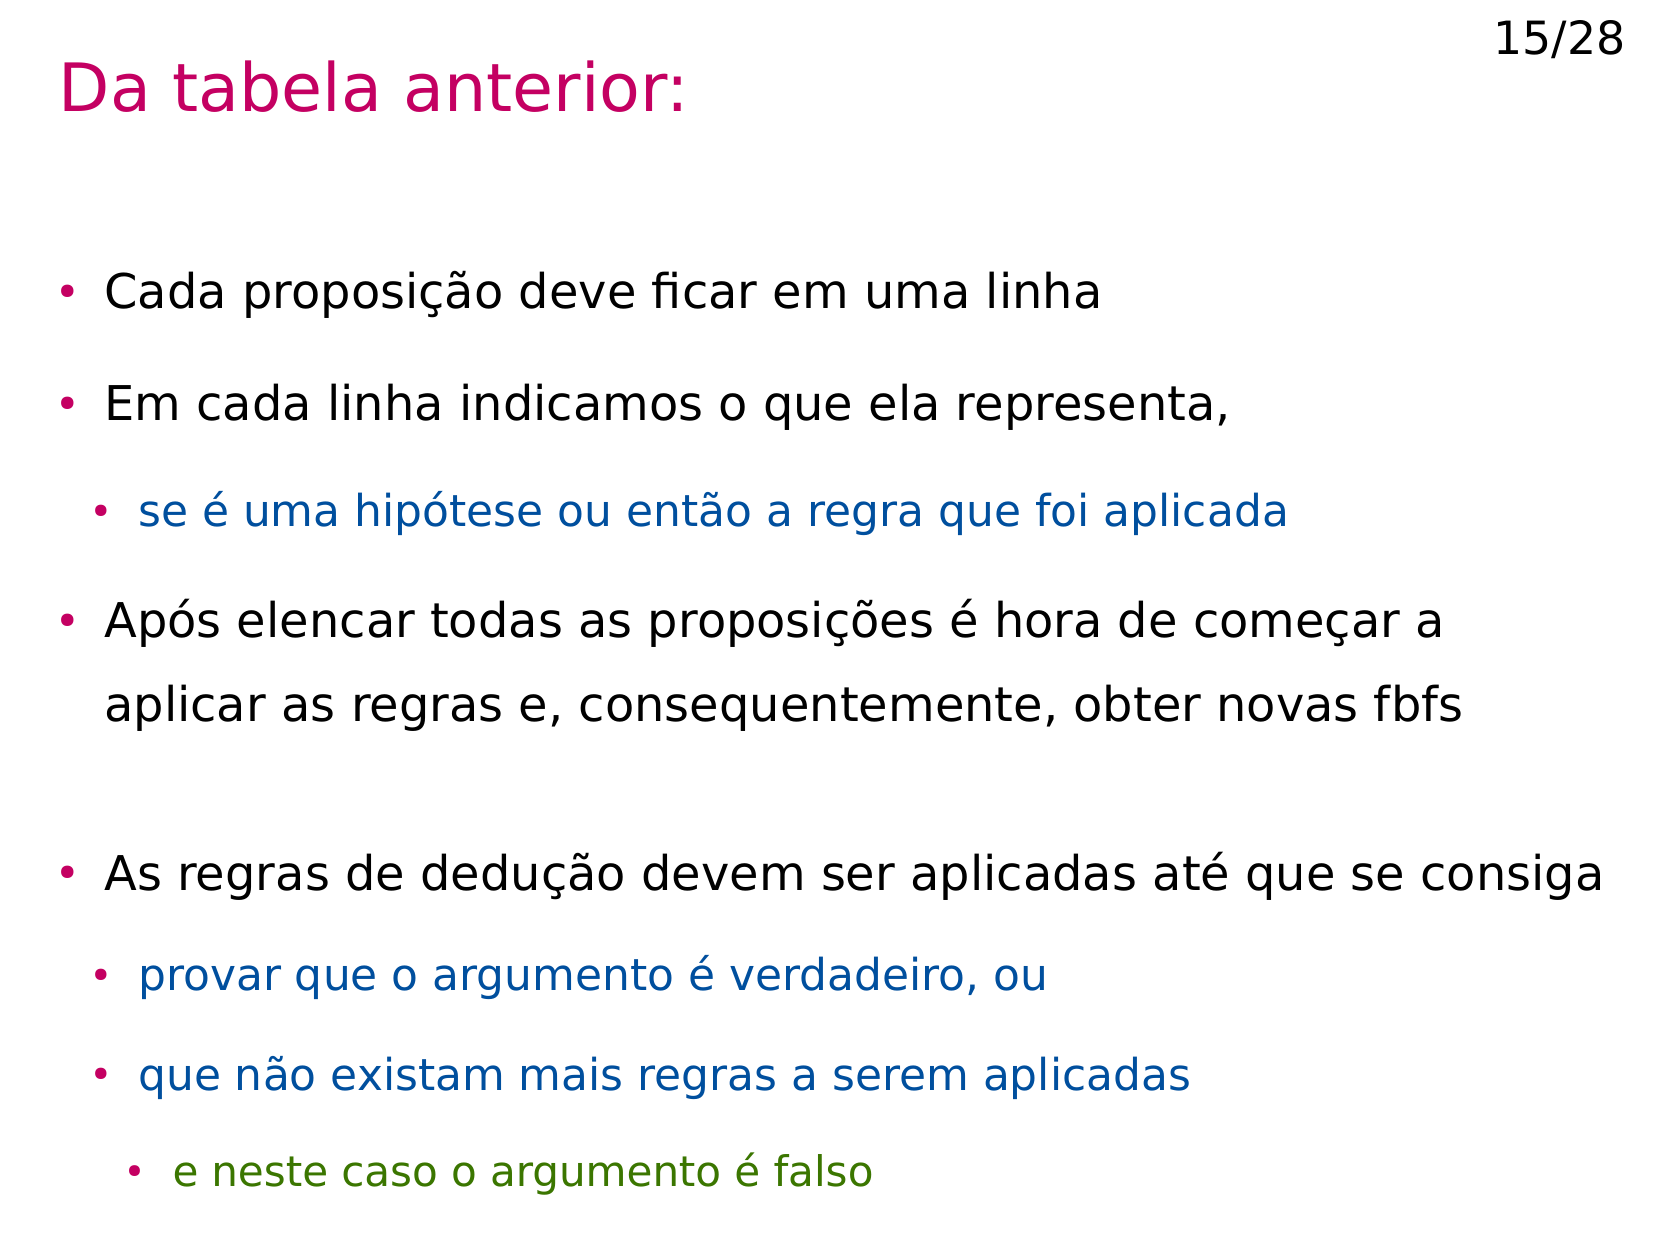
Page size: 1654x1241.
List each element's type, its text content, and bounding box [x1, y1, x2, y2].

list Cada proposição deve ficar em uma linha Em cada linha indicamos o que ela representa, se é uma hipótese ou então a regra que foi aplicada Após elencar todas as proposições é hora de começar a aplicar as regras e, consequentemente, obter novas fbfs As regras de dedução devem ser aplicadas até que se consiga provar que o argumento é verdadeiro, ou que não existam mais regras a serem aplicadas e neste caso o argumento é falso [59, 236, 1625, 1211]
title Da tabela anterior: [59, 29, 1625, 148]
